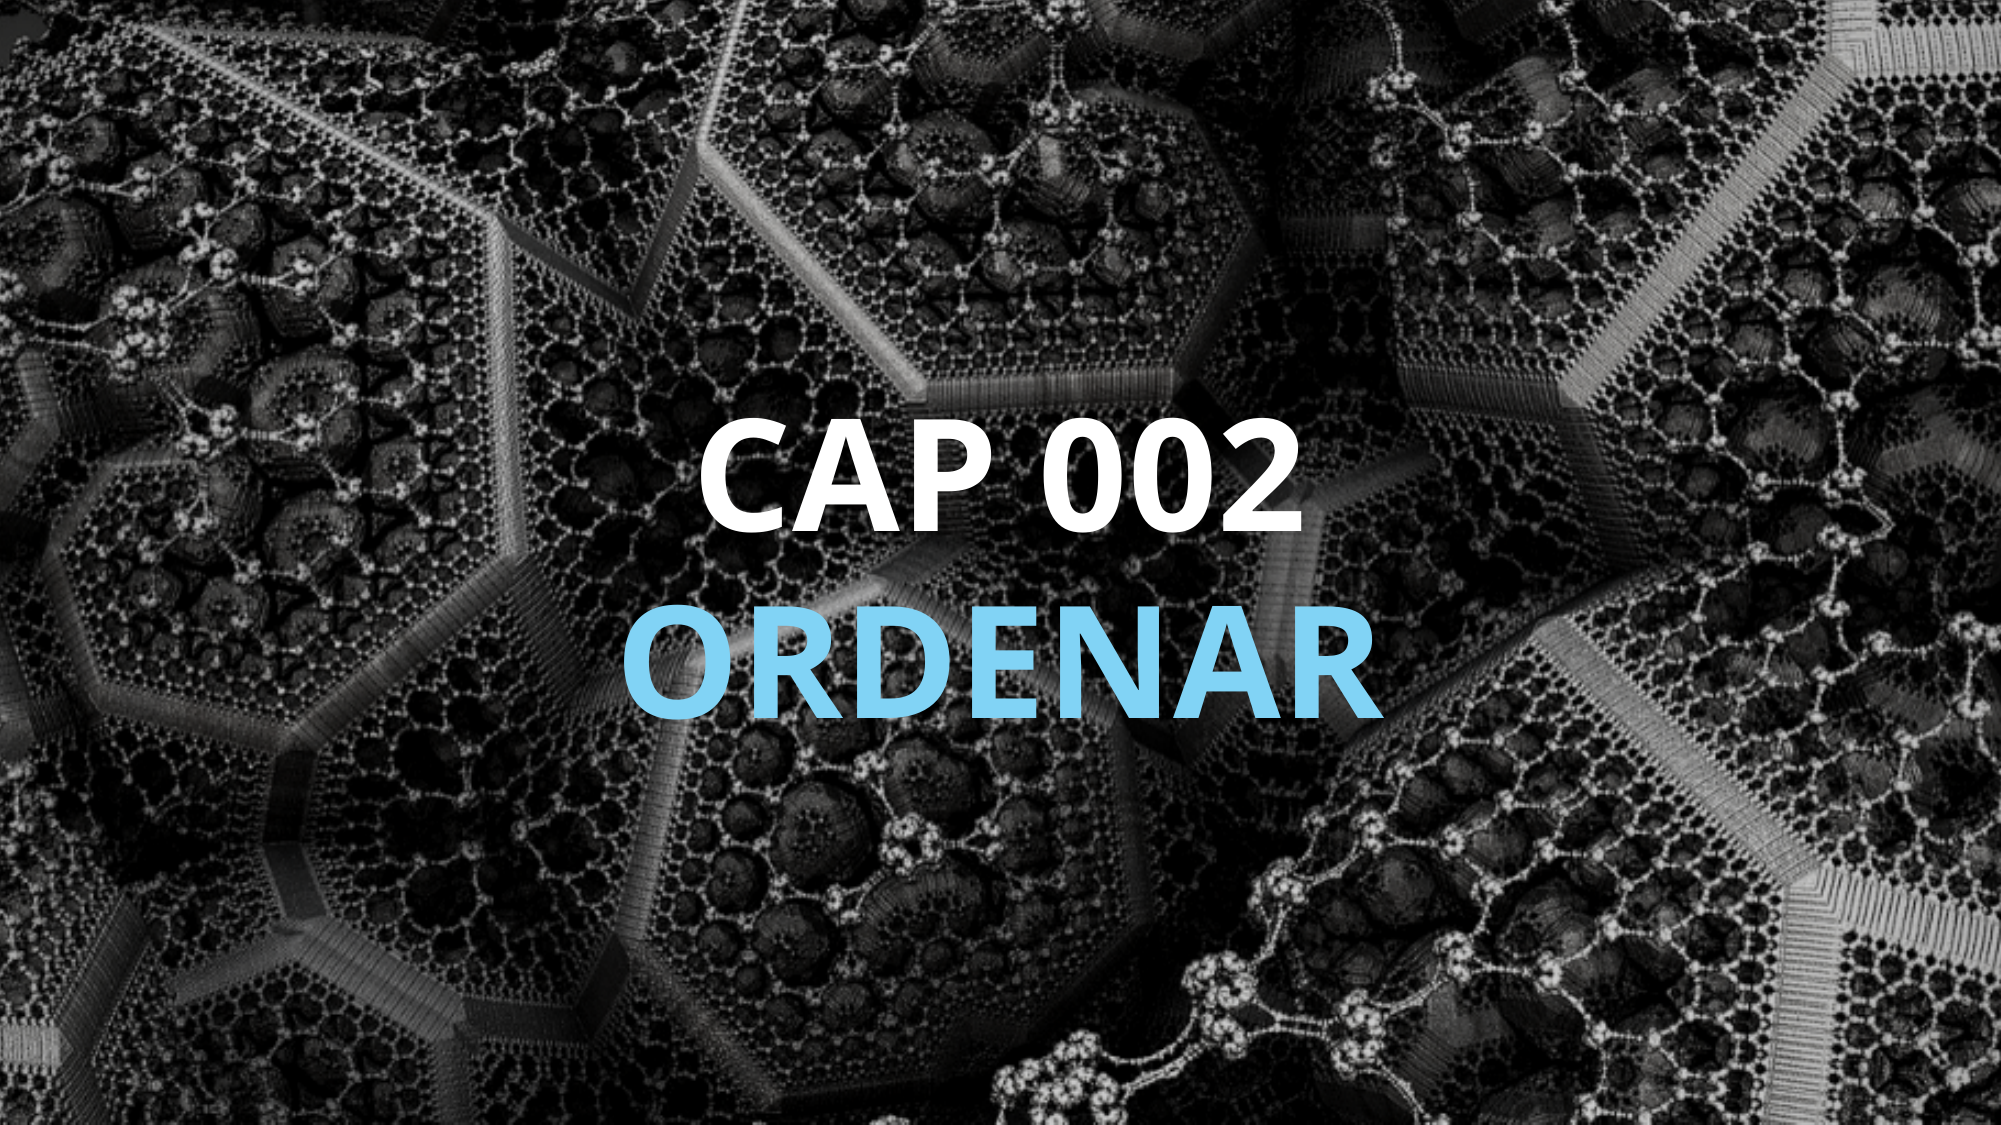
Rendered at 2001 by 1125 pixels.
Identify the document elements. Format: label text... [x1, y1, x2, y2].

text_box CAP 002 ORDENAR [601, 367, 1400, 758]
picture [0, 0, 2001, 1125]
